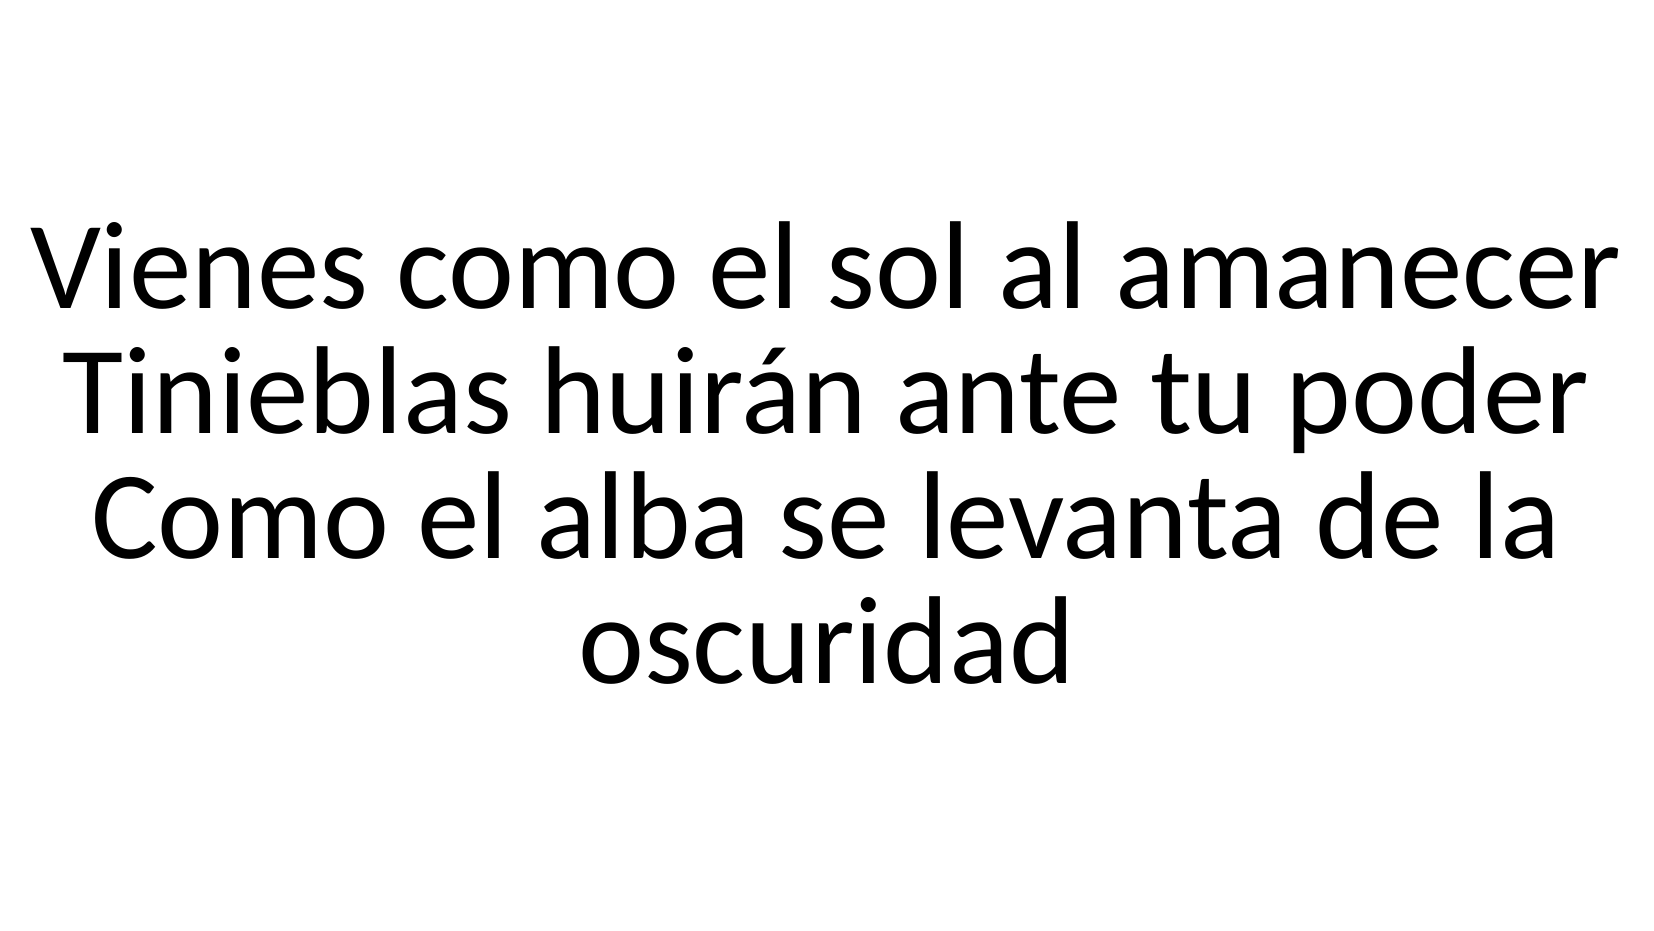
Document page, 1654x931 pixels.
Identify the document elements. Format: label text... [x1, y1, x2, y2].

title Vienes como el sol al amanecer Tinieblas huirán ante tu poder Como el alba se levanta de la oscuridad [0, 0, 1654, 931]
